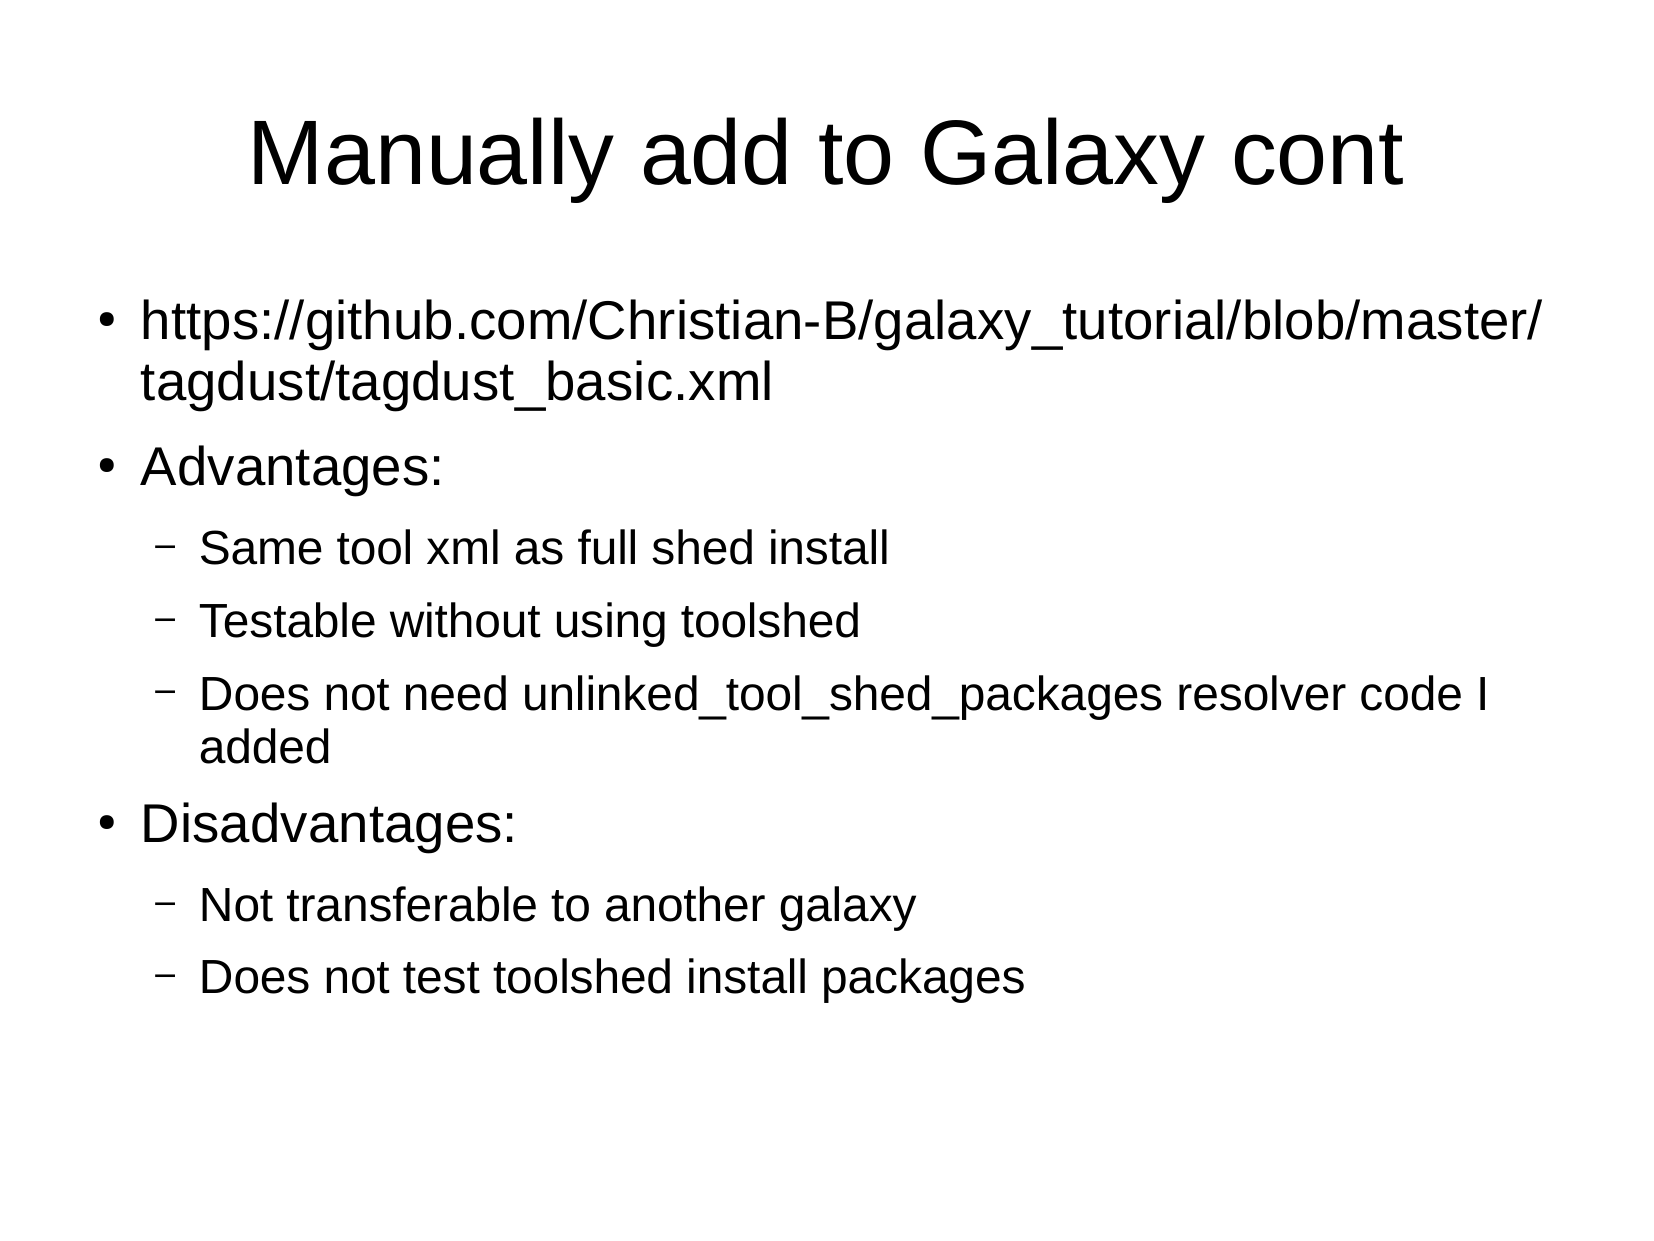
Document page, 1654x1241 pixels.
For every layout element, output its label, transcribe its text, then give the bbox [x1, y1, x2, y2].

title Manually add to Galaxy cont [82, 49, 1571, 257]
list https://github.com/Christian-B/galaxy_tutorial/blob/master/tagdust/tagdust_basic.xml Advantages: Same tool xml as full shed install Testable without using toolshed Does not need unlinked_tool_shed_packages resolver code I added Disadvantages: Not transferable to another galaxy Does not test toolshed install packages [82, 290, 1571, 1010]
